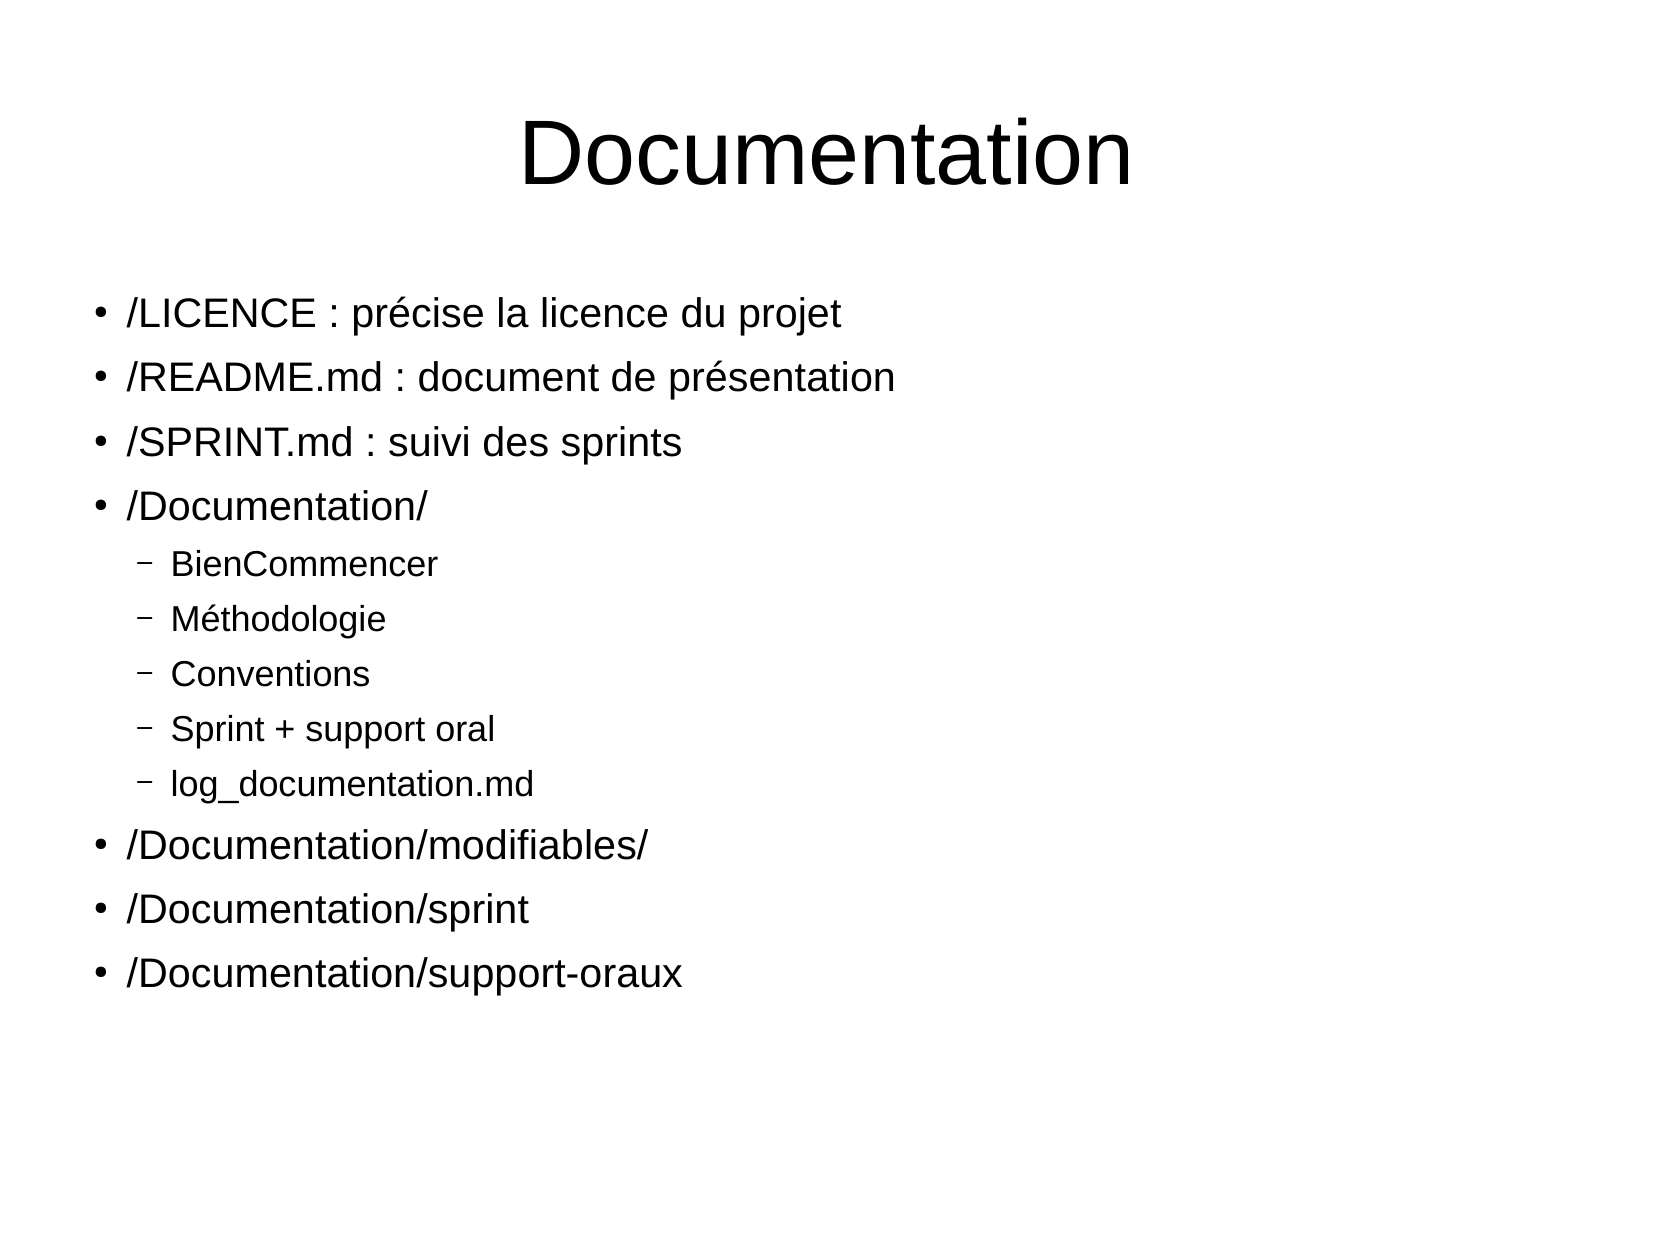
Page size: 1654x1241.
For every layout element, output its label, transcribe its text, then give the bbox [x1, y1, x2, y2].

list /LICENCE : précise la licence du projet /README.md : document de présentation /SPRINT.md : suivi des sprints /Documentation/ BienCommencer Méthodologie Conventions Sprint + support oral log_documentation.md /Documentation/modifiables/ /Documentation/sprint /Documentation/support-oraux [82, 290, 1571, 1010]
title Documentation [82, 49, 1571, 257]
